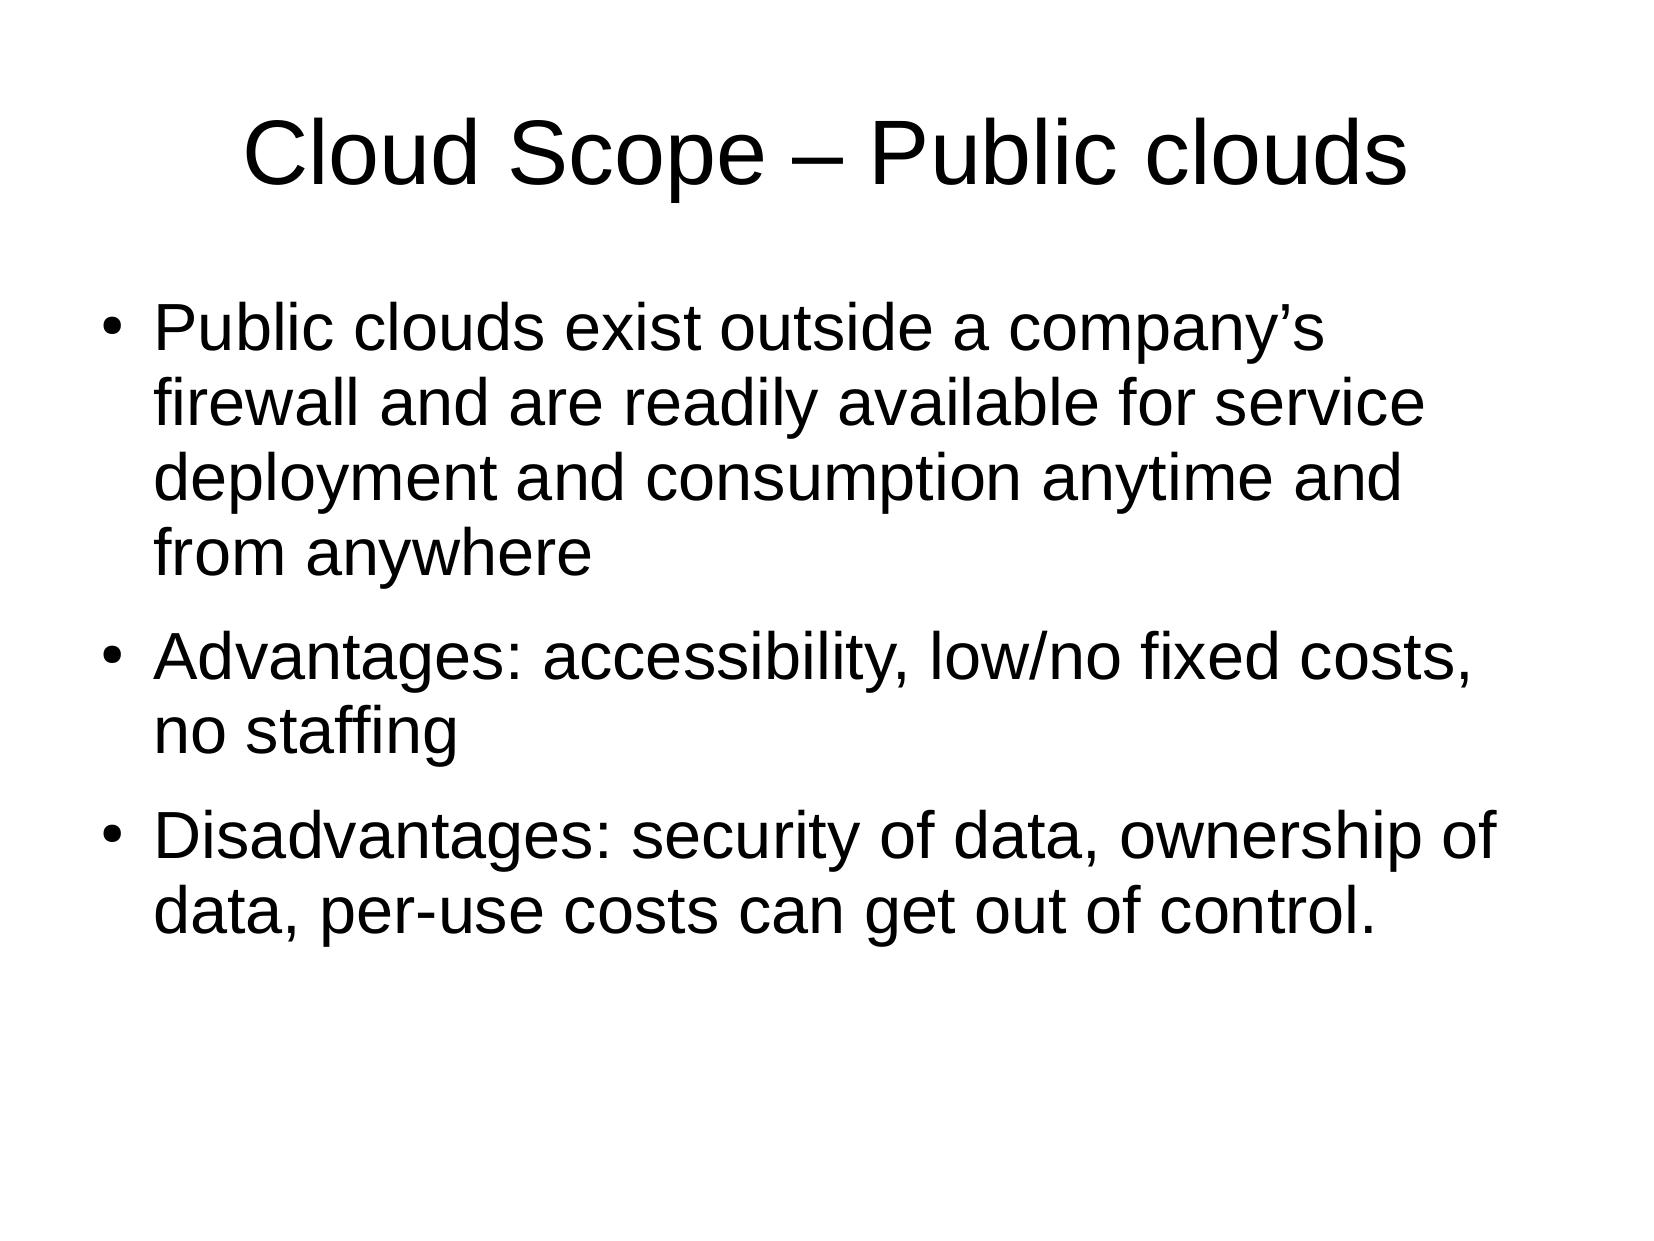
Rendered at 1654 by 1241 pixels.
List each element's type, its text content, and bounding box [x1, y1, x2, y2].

title Cloud Scope – Public clouds [82, 49, 1571, 257]
list Public clouds exist outside a company’s firewall and are readily available for service deployment and consumption anytime and from anywhere Advantages: accessibility, low/no fixed costs, no staffing Disadvantages: security of data, ownership of data, per-use costs can get out of control. [82, 290, 1538, 1010]
